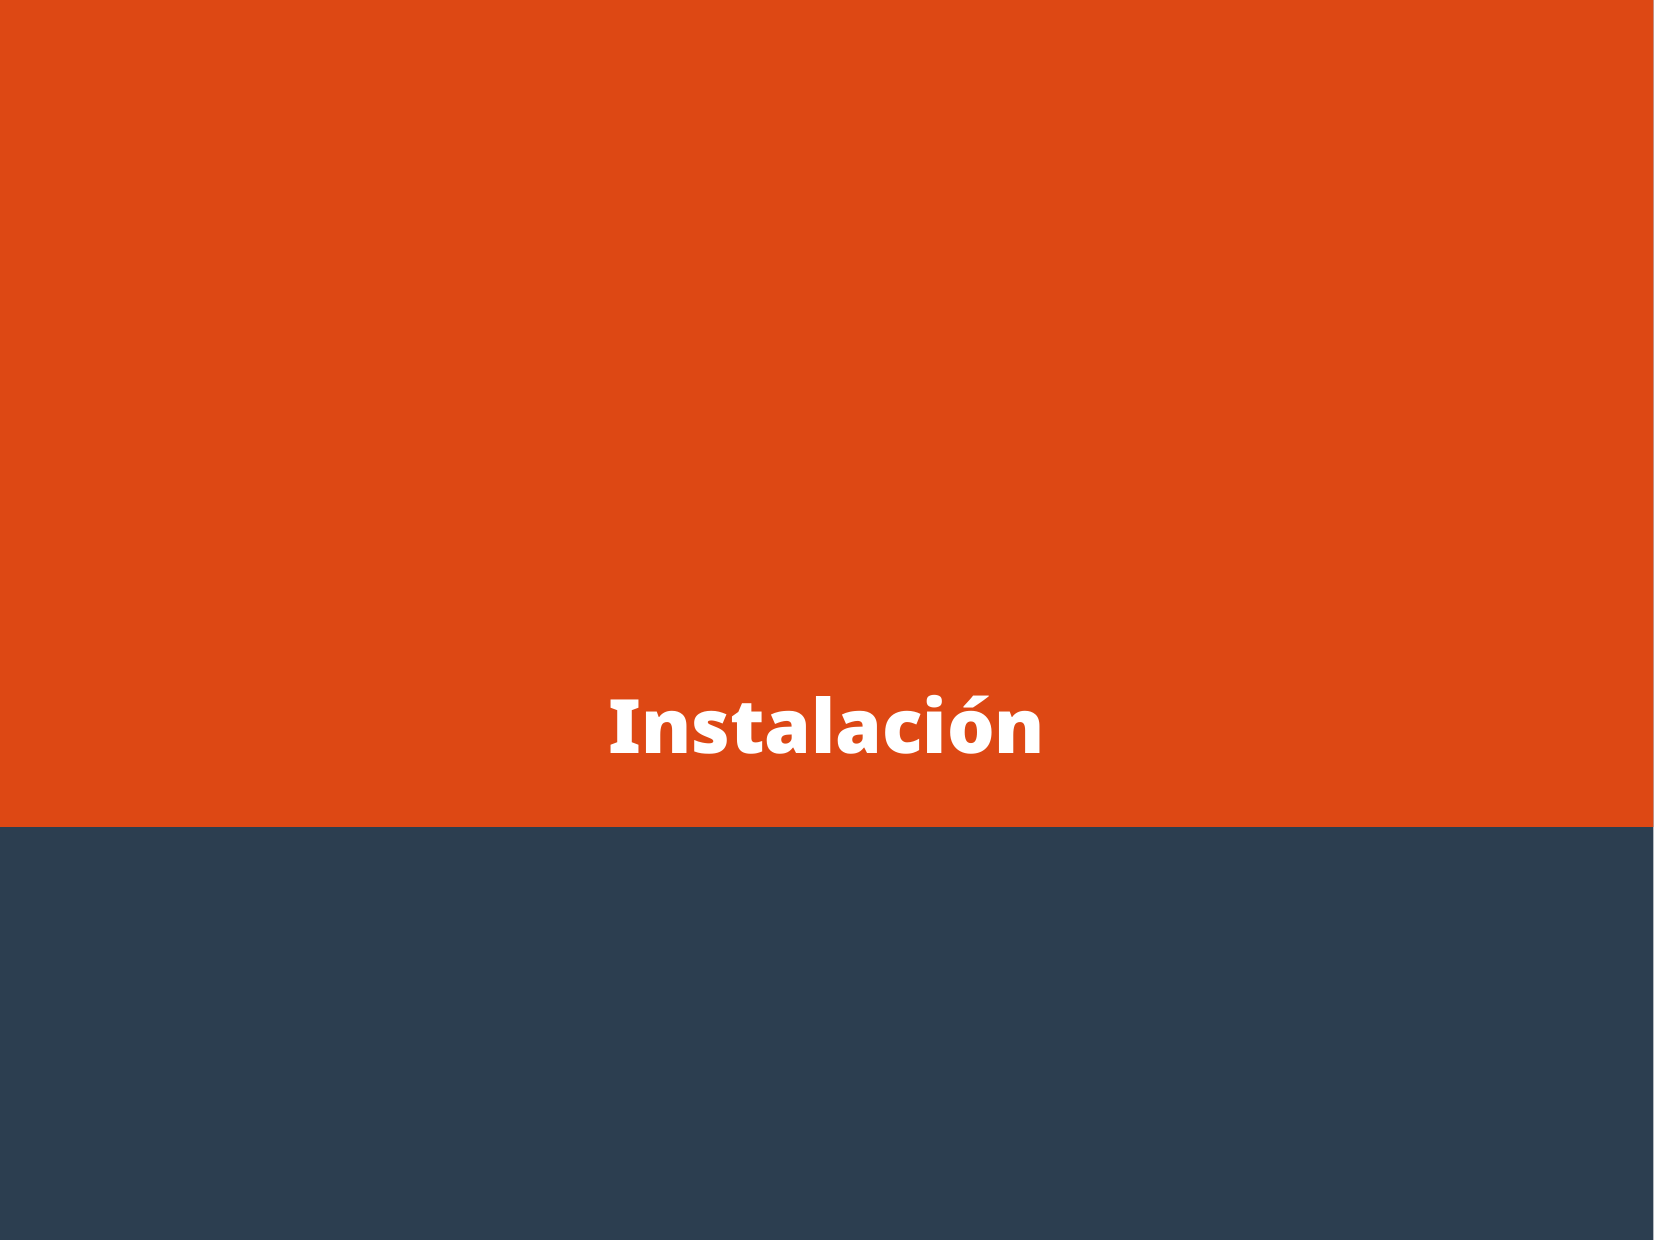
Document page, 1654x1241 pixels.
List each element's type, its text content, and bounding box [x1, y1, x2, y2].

title Instalación [59, 620, 1595, 778]
